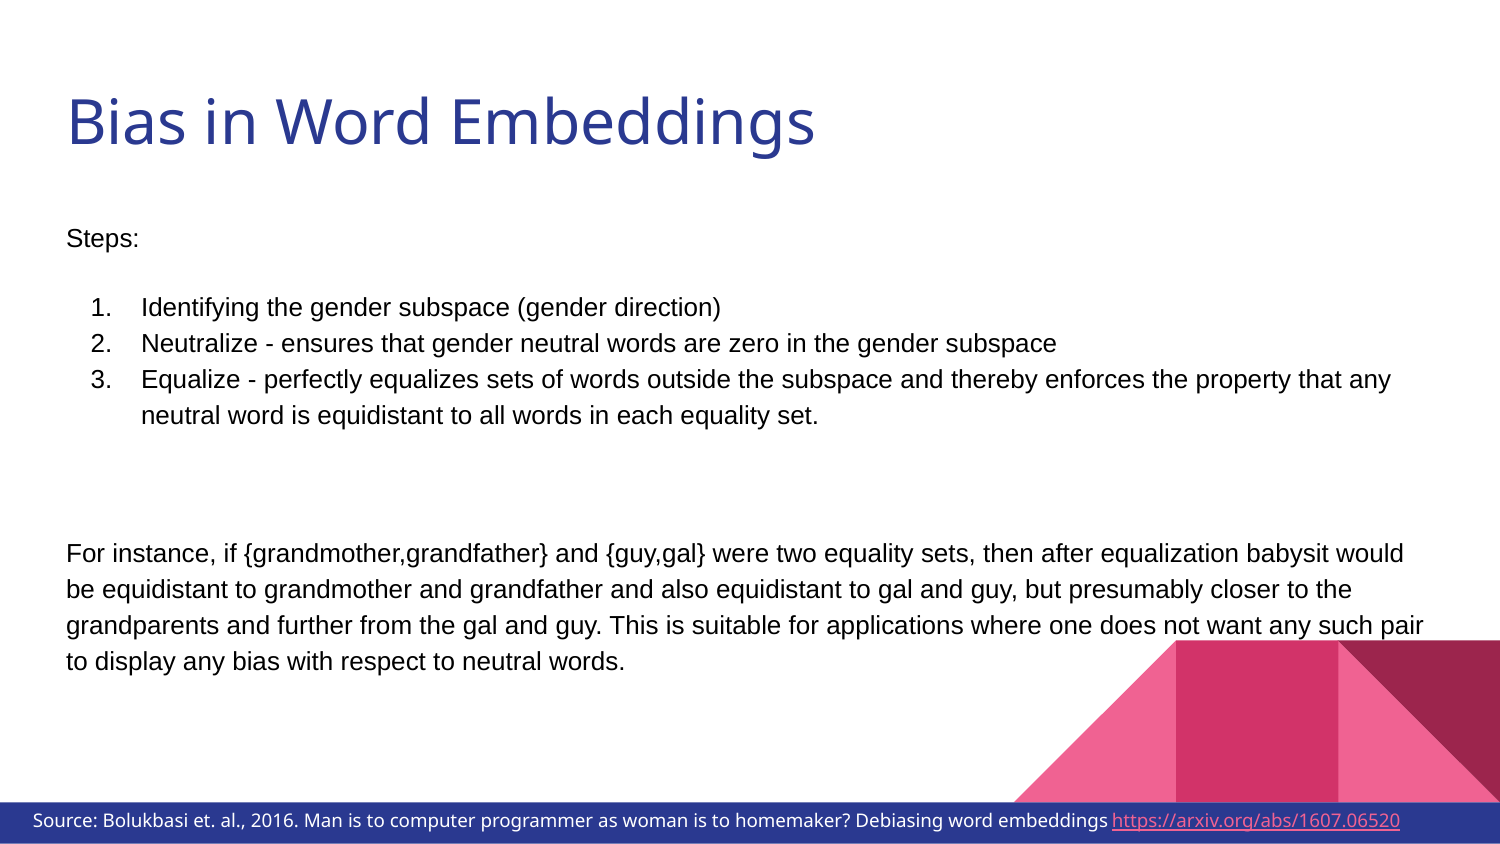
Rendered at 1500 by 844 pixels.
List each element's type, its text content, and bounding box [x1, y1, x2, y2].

text_box Source: Bolukbasi et. al., 2016. Man is to computer programmer as woman is to homemaker? Debiasing word embeddings https://arxiv.org/abs/1607.06520 [17, 791, 1425, 844]
title Bias in Word Embeddings [51, 67, 1449, 167]
list Steps: Identifying the gender subspace (gender direction) Neutralize - ensures that gender neutral words are zero in the gender subspace Equalize - perfectly equalizes sets of words outside the subspace and thereby enforces the property that any neutral word is equidistant to all words in each equality set. For instance, if {grandmother,grandfather} and {guy,gal} were two equality sets, then after equalization babysit would be equidistant to grandmother and grandfather and also equidistant to gal and guy, but presumably closer to the grandparents and further from the gal and guy. This is suitable for applications where one does not want any such pair to display any bias with respect to neutral words. [51, 201, 1449, 750]
